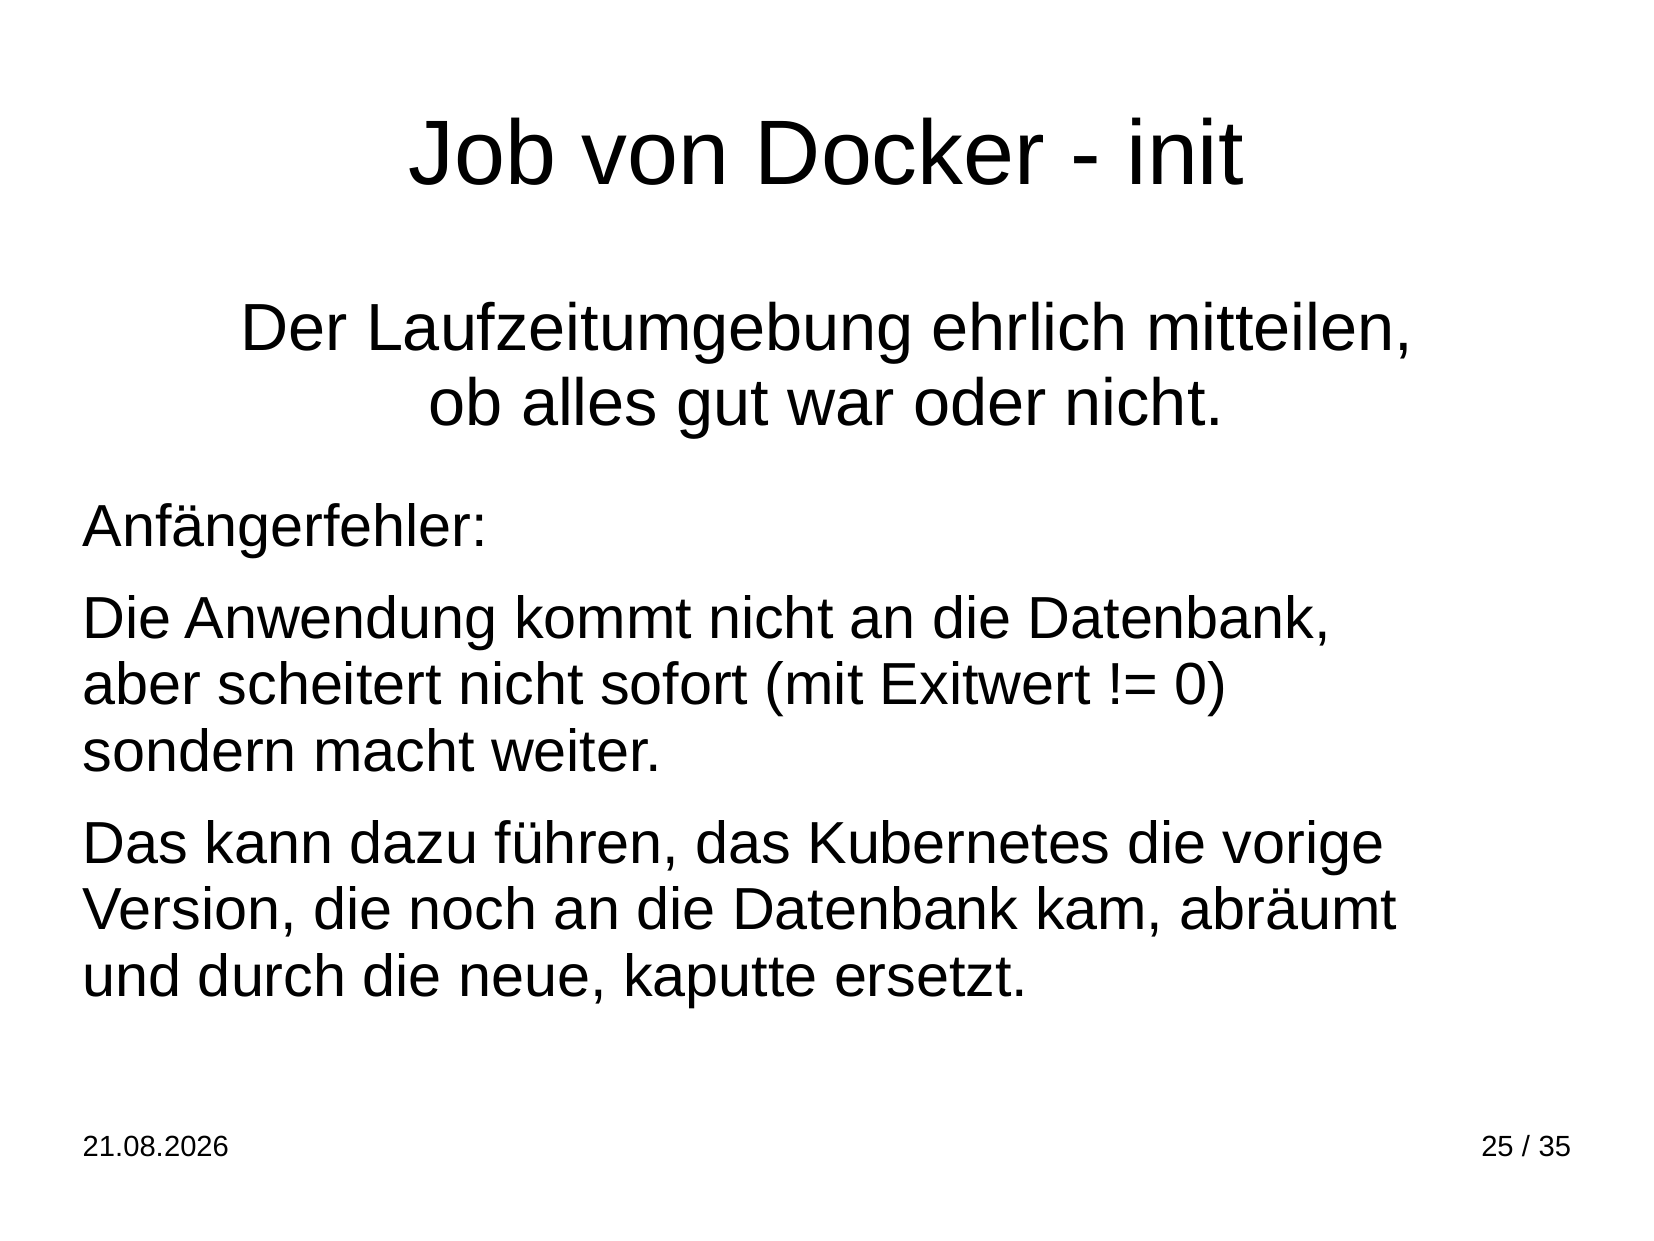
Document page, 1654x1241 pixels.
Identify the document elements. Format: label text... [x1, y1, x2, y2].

list Der Laufzeitumgebung ehrlich mitteilen, ob alles gut war oder nicht. Anfängerfehler: Die Anwendung kommt nicht an die Datenbank, aber scheitert nicht sofort (mit Exitwert != 0) sondern macht weiter. Das kann dazu führen, das Kubernetes die vorige Version, die noch an die Datenbank kam, abräumt und durch die neue, kaputte ersetzt. [82, 290, 1571, 1016]
title Job von Docker - init [82, 49, 1571, 257]
